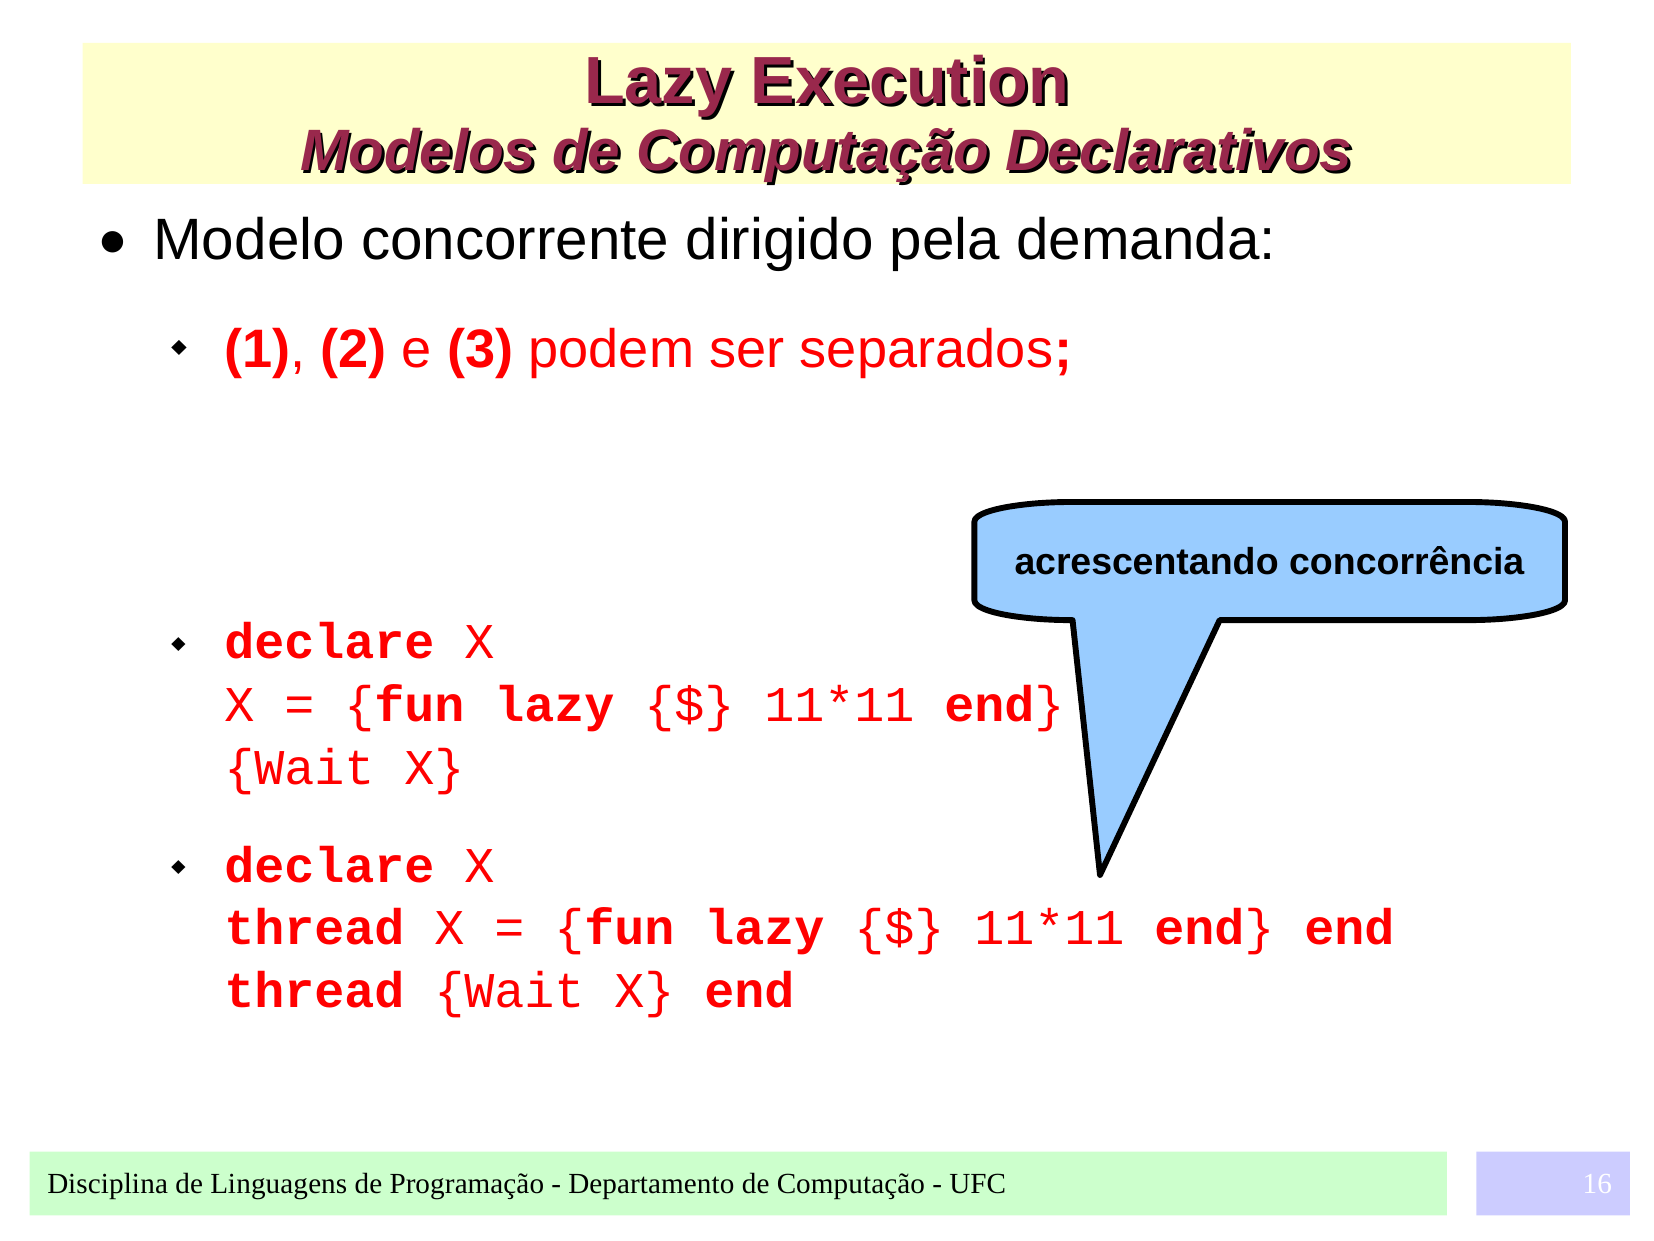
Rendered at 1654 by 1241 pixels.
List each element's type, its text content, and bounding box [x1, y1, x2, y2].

title Lazy Execution Modelos de Computação Declarativos [82, 42, 1571, 184]
list Modelo concorrente dirigido pela demanda: (1), (2) e (3) podem ser separados; declare X X = {fun lazy {$} 11*11 end} {Wait X} declare X thread X = {fun lazy {$} 11*11 end} end thread {Wait X} end [82, 206, 1571, 1137]
text_box acrescentando concorrência [974, 501, 1566, 875]
